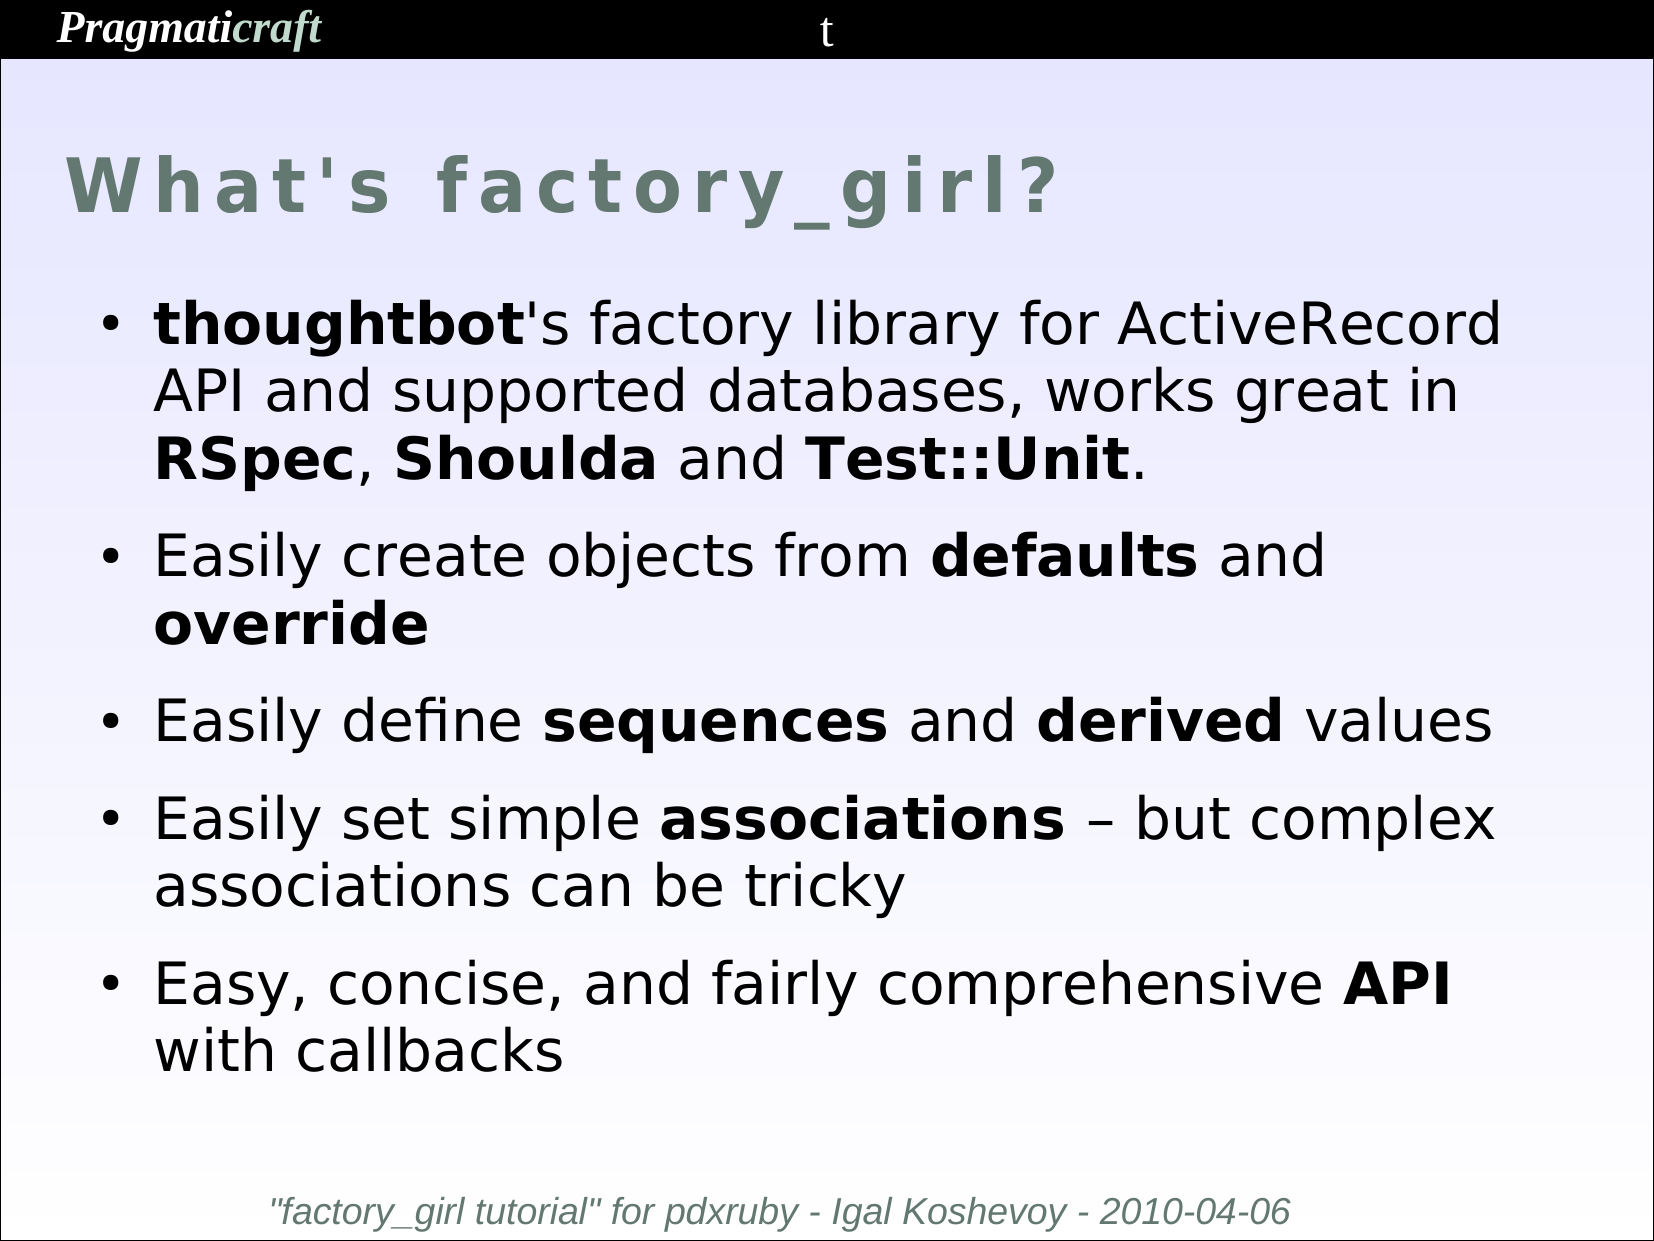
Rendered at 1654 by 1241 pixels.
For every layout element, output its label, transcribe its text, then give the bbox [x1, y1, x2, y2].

title What's factory_girl? [64, 119, 1587, 254]
list thoughtbot's factory library for ActiveRecord API and supported databases, works great in RSpec, Shoulda and Test::Unit. Easily create objects from defaults and override Easily define sequences and derived values Easily set simple associations – but complex associations can be tricky Easy, concise, and fairly comprehensive API with callbacks [82, 290, 1571, 1094]
